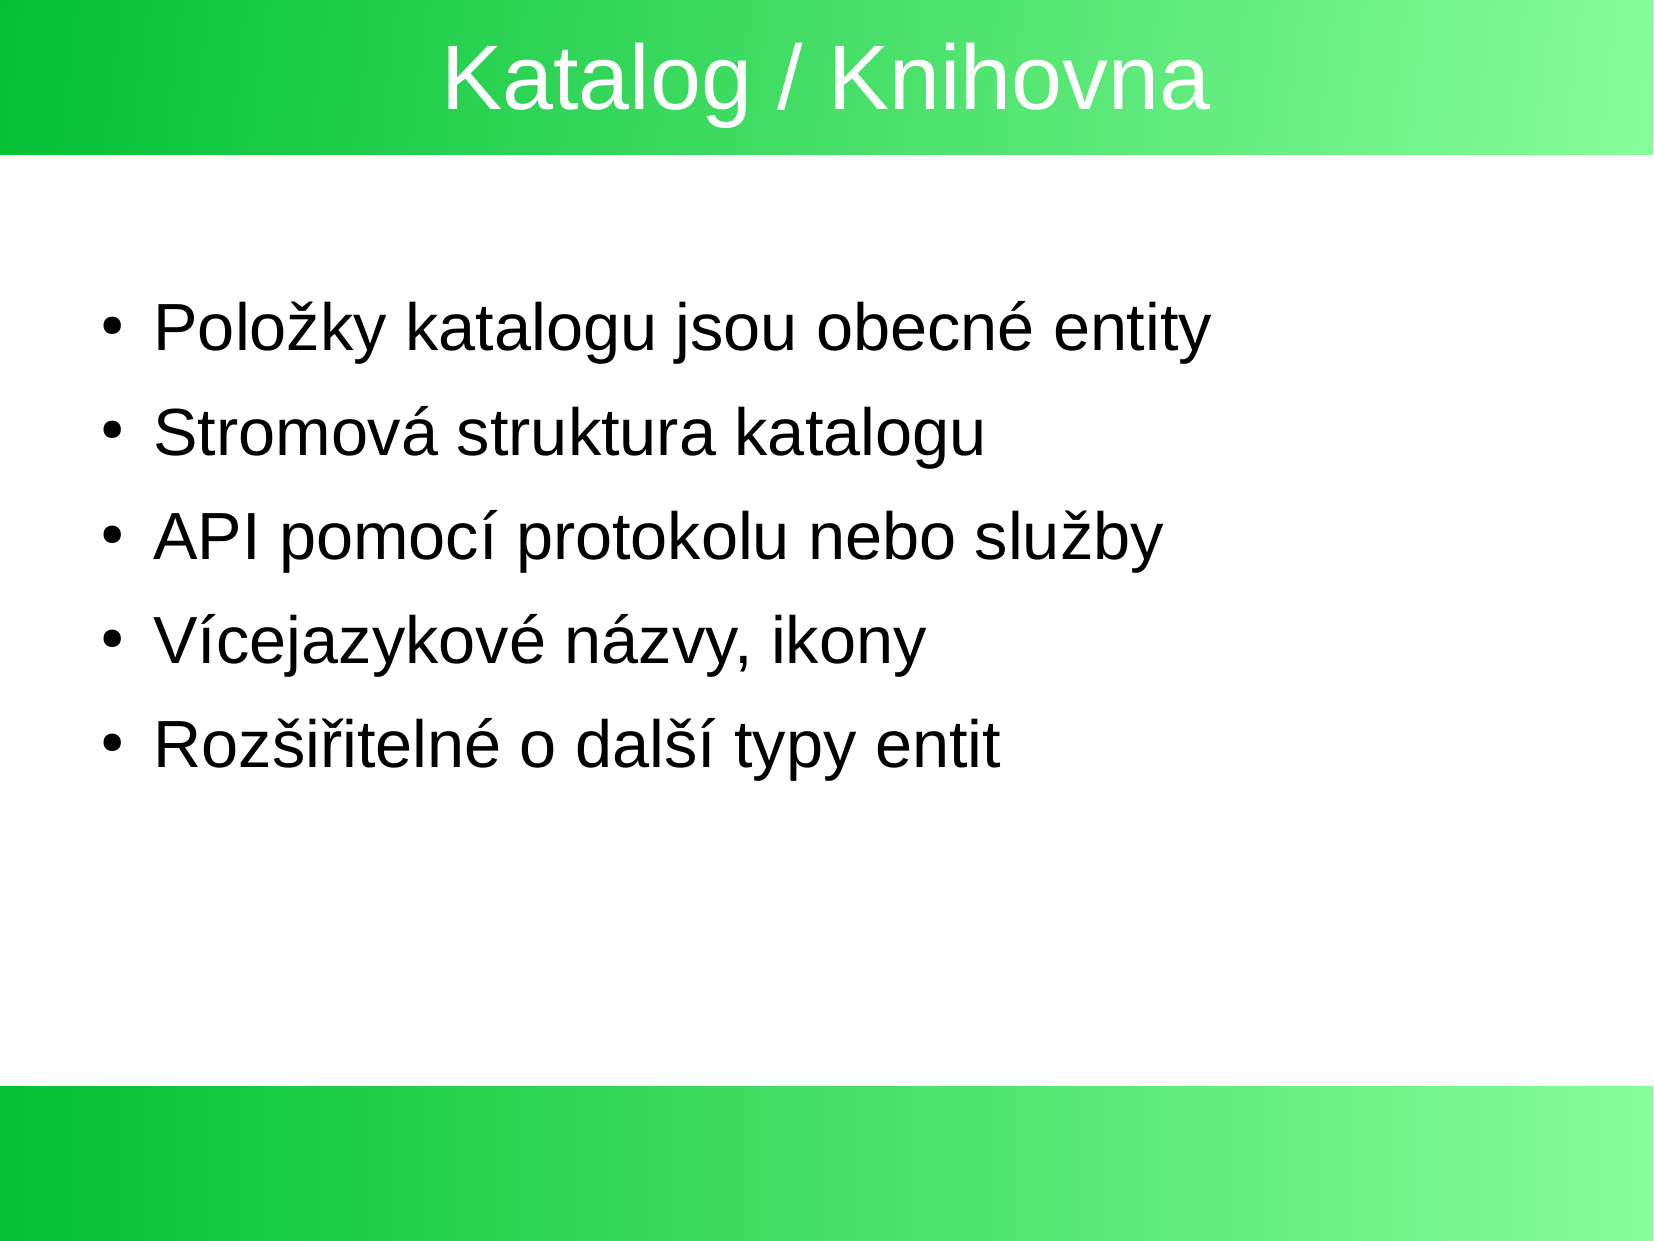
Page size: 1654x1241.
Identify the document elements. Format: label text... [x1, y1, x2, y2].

title Katalog / Knihovna [82, 25, 1571, 130]
list Položky katalogu jsou obecné entity Stromová struktura katalogu API pomocí protokolu nebo služby Vícejazykové názvy, ikony Rozšiřitelné o další typy entit [82, 290, 1571, 1010]
